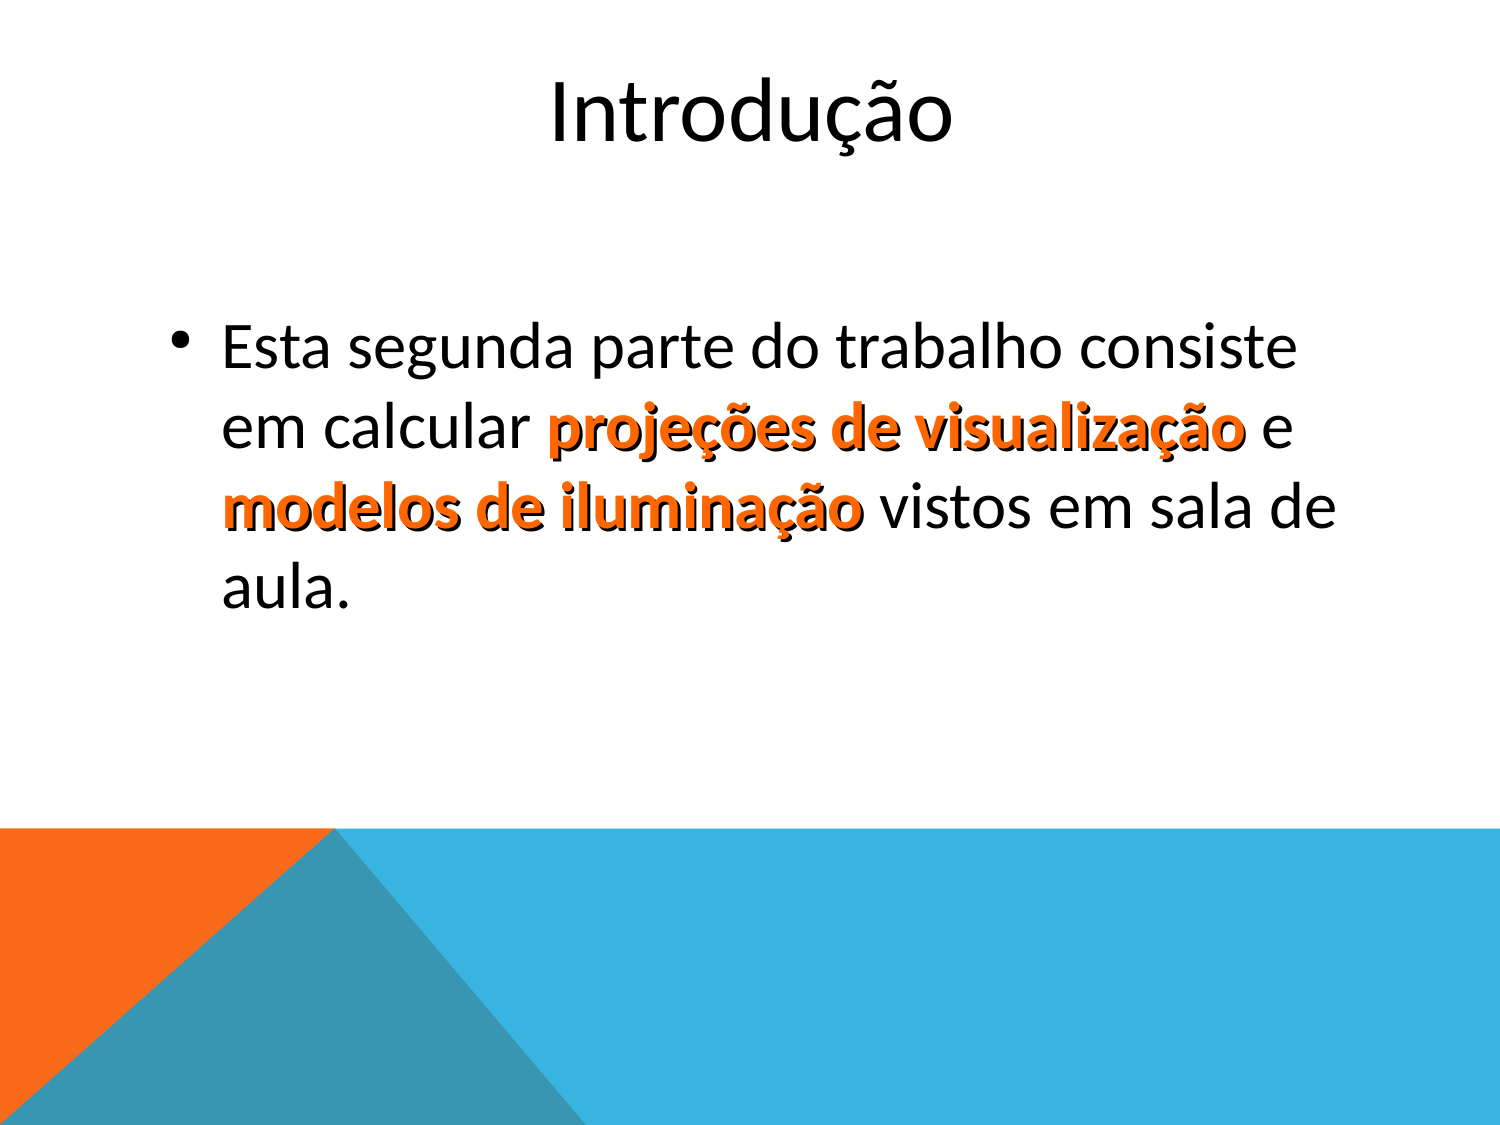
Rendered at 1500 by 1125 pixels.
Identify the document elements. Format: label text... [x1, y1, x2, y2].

title Introdução [135, 60, 1369, 150]
list Esta segunda parte do trabalho consiste em calcular projeções de visualização e modelos de iluminação vistos em sala de aula. [135, 294, 1370, 882]
